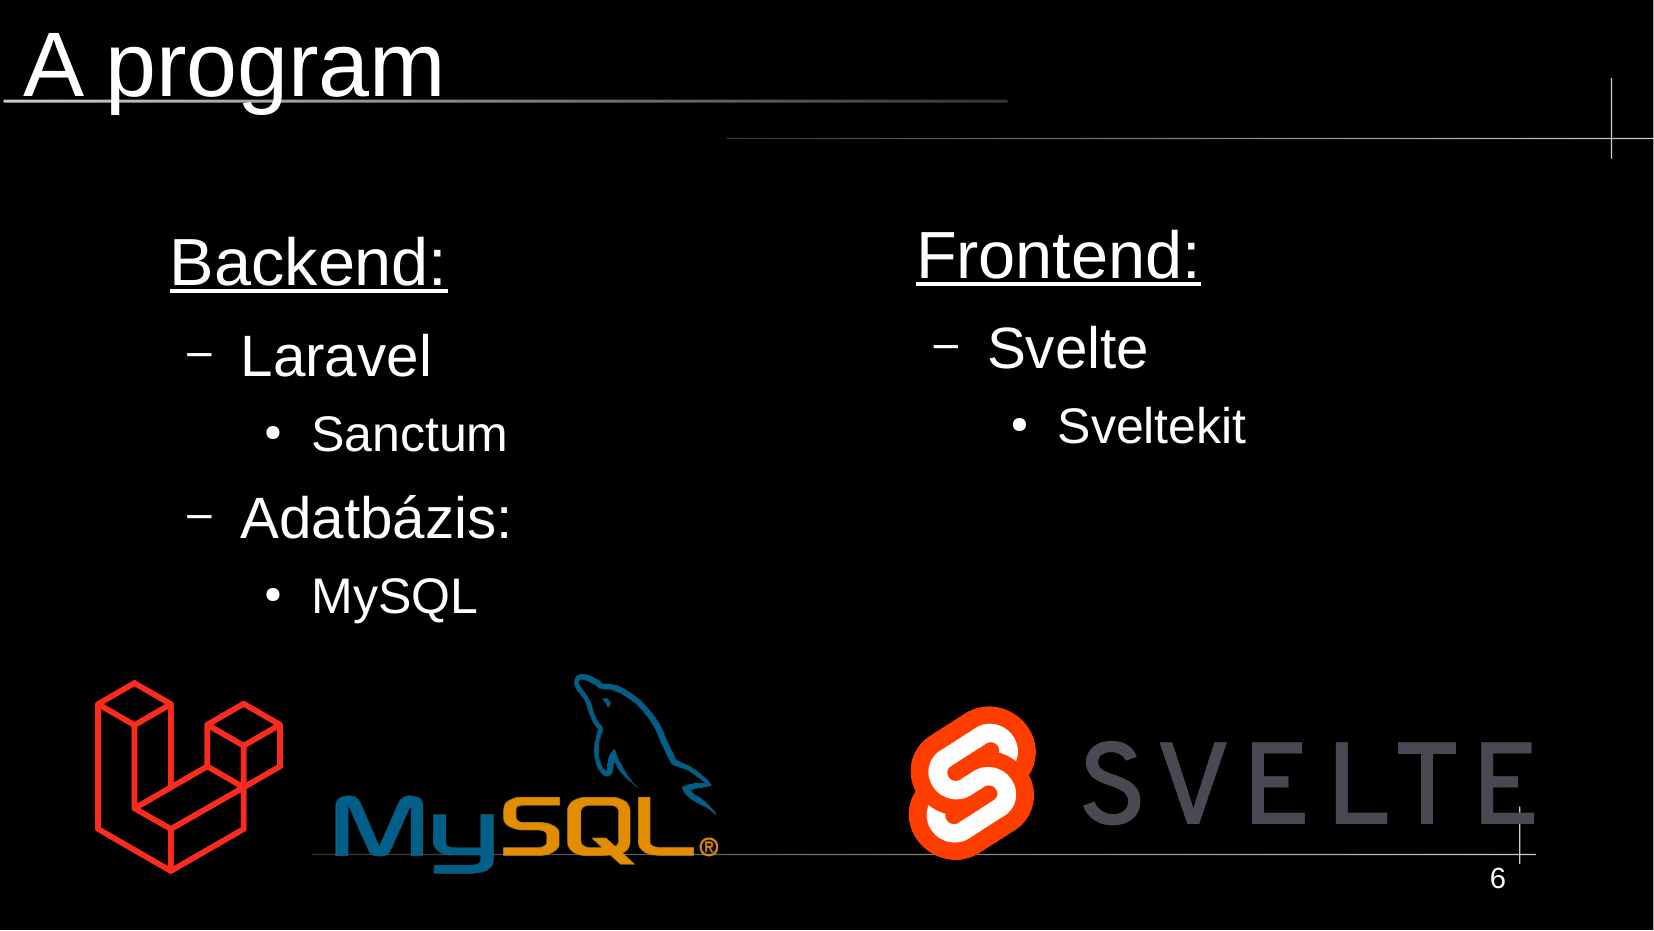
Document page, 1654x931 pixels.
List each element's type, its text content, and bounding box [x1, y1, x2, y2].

title A program [23, 11, 1589, 119]
picture [294, 673, 760, 874]
list Frontend: Svelte Sveltekit [845, 217, 1572, 758]
list Backend: Laravel Sanctum Adatbázis: MySQL [98, 225, 826, 765]
picture [882, 700, 1557, 866]
picture [95, 680, 283, 874]
